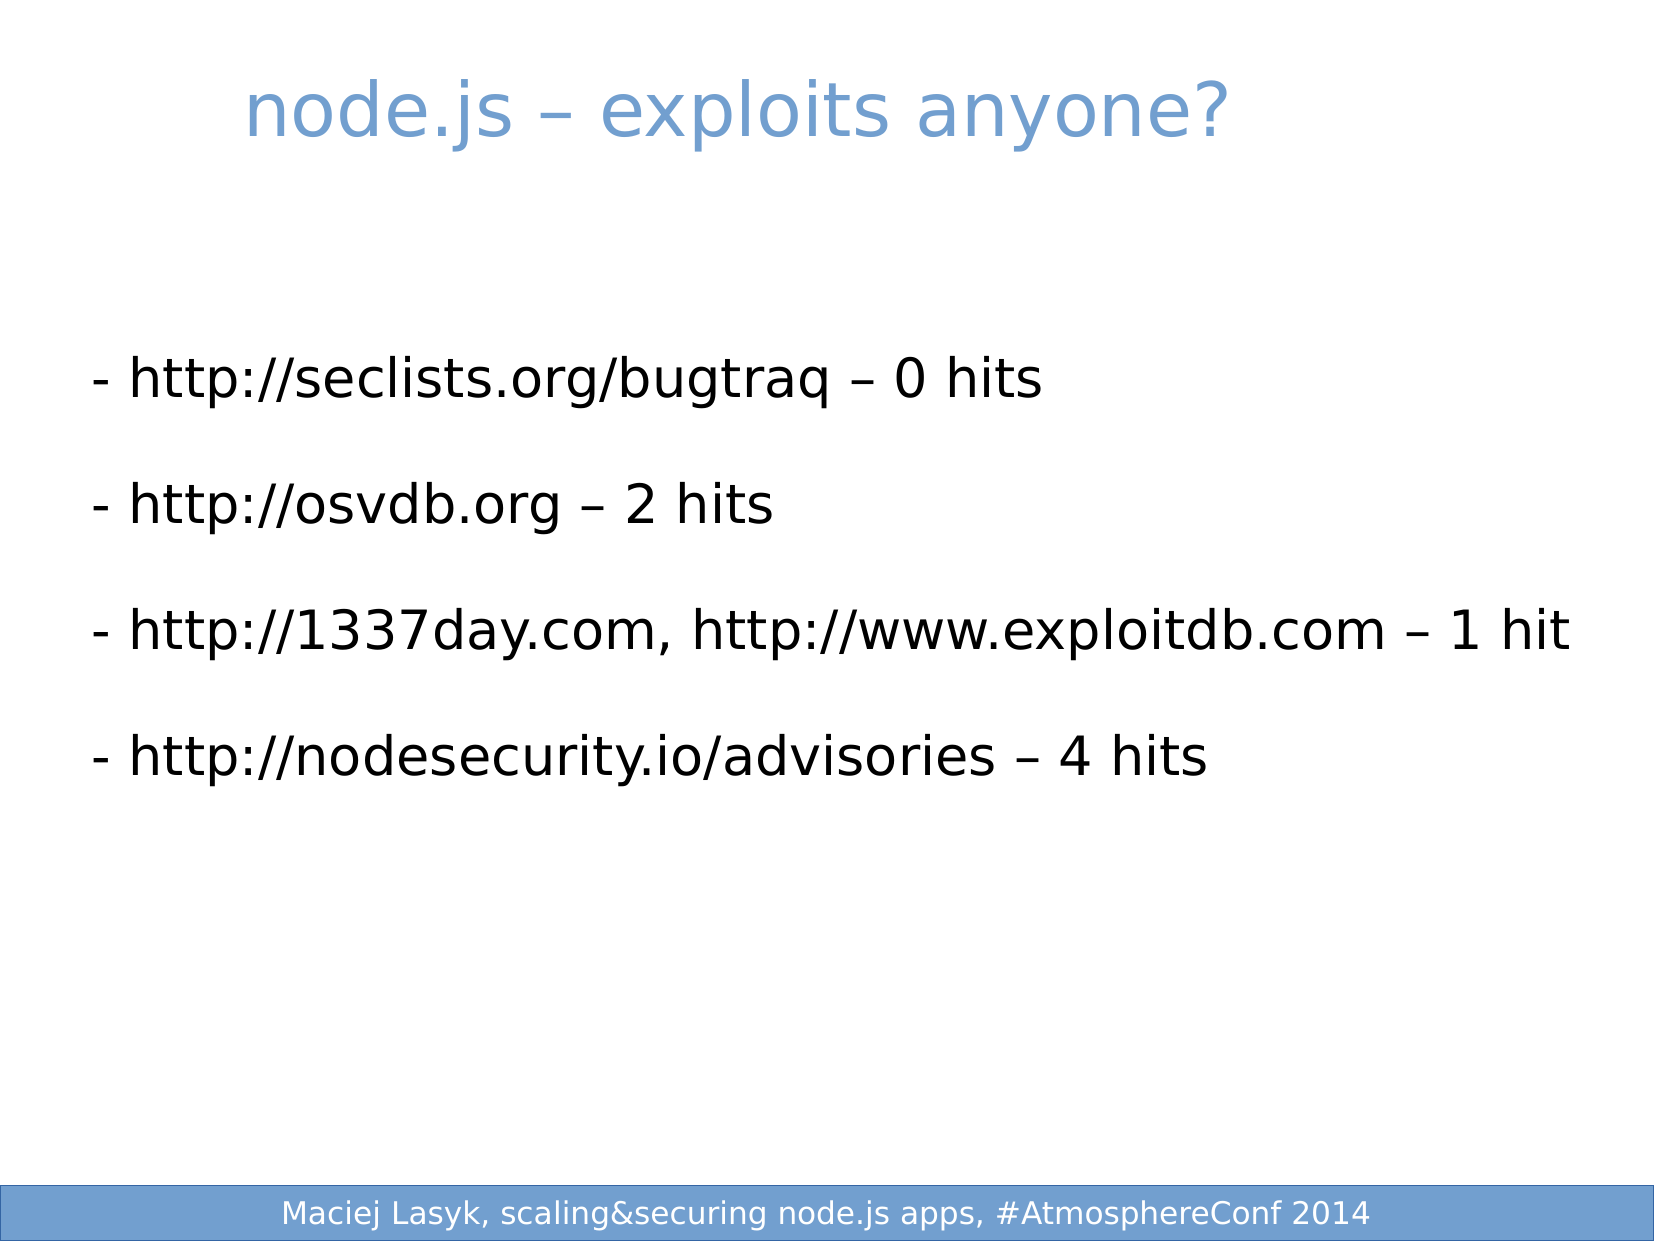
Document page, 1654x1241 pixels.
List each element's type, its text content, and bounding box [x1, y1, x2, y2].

text_box [0, 1185, 1654, 1241]
text_box - http://seclists.org/bugtraq – 0 hits - http://osvdb.org – 2 hits - http://1337day.com, http://www.exploitdb.com – 1 hit - http://nodesecurity.io/advisories – 4 hits [77, 276, 1589, 733]
text_box node.js – exploits anyone? [228, 60, 1249, 163]
text_box Maciej Lasyk, scaling&securing node.js apps, #AtmosphereConf 2014 [266, 1188, 1388, 1240]
